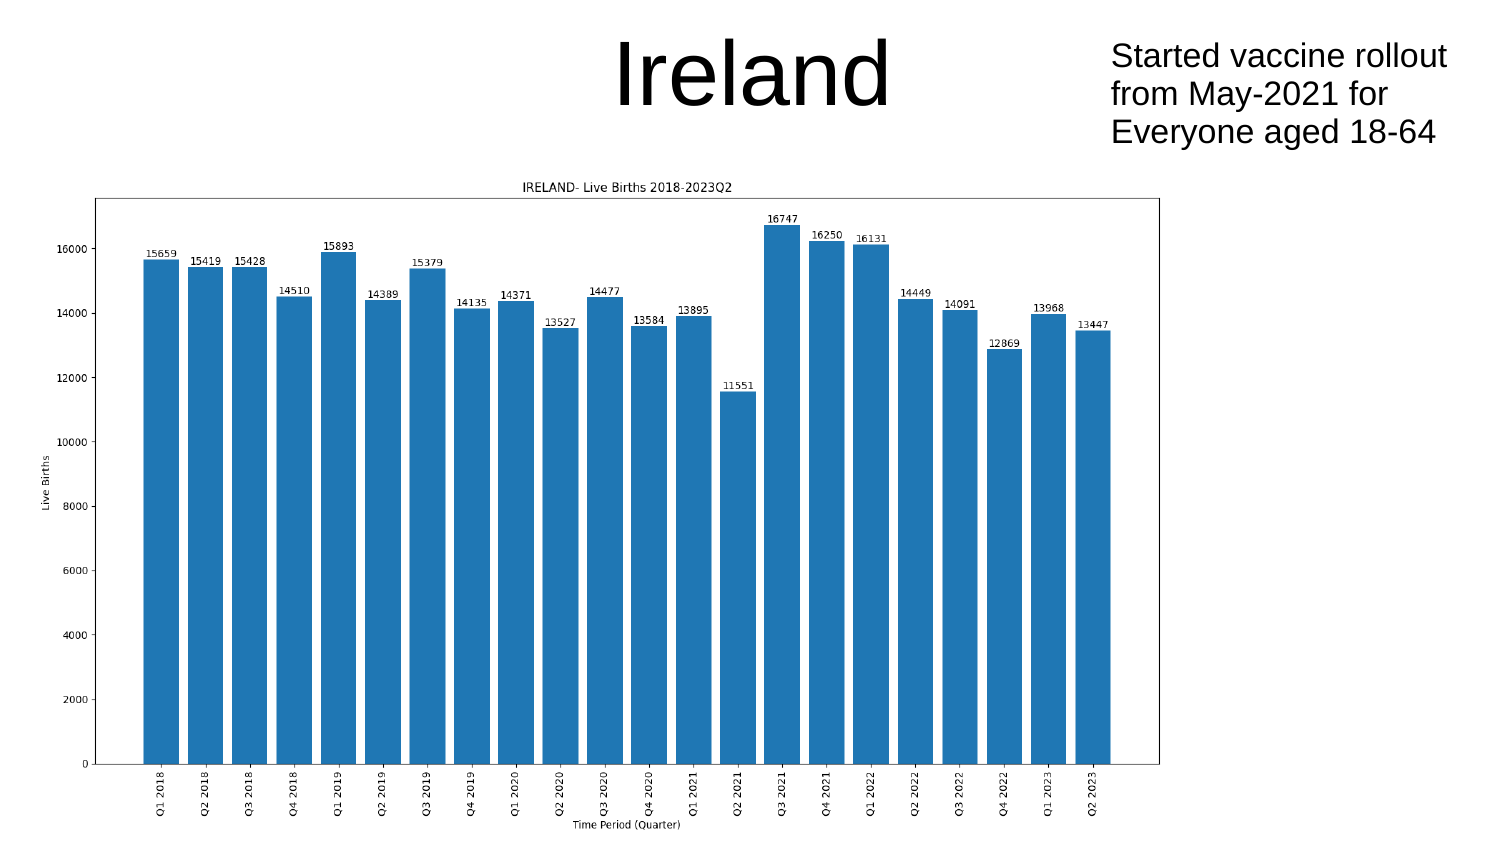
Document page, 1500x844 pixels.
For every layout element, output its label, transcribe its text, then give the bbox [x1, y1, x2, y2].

picture [0, 135, 1182, 844]
text_box Started vaccine rollout from May-2021 for Everyone aged 18-64 [1096, 29, 1477, 159]
title Ireland [241, 22, 1265, 125]
